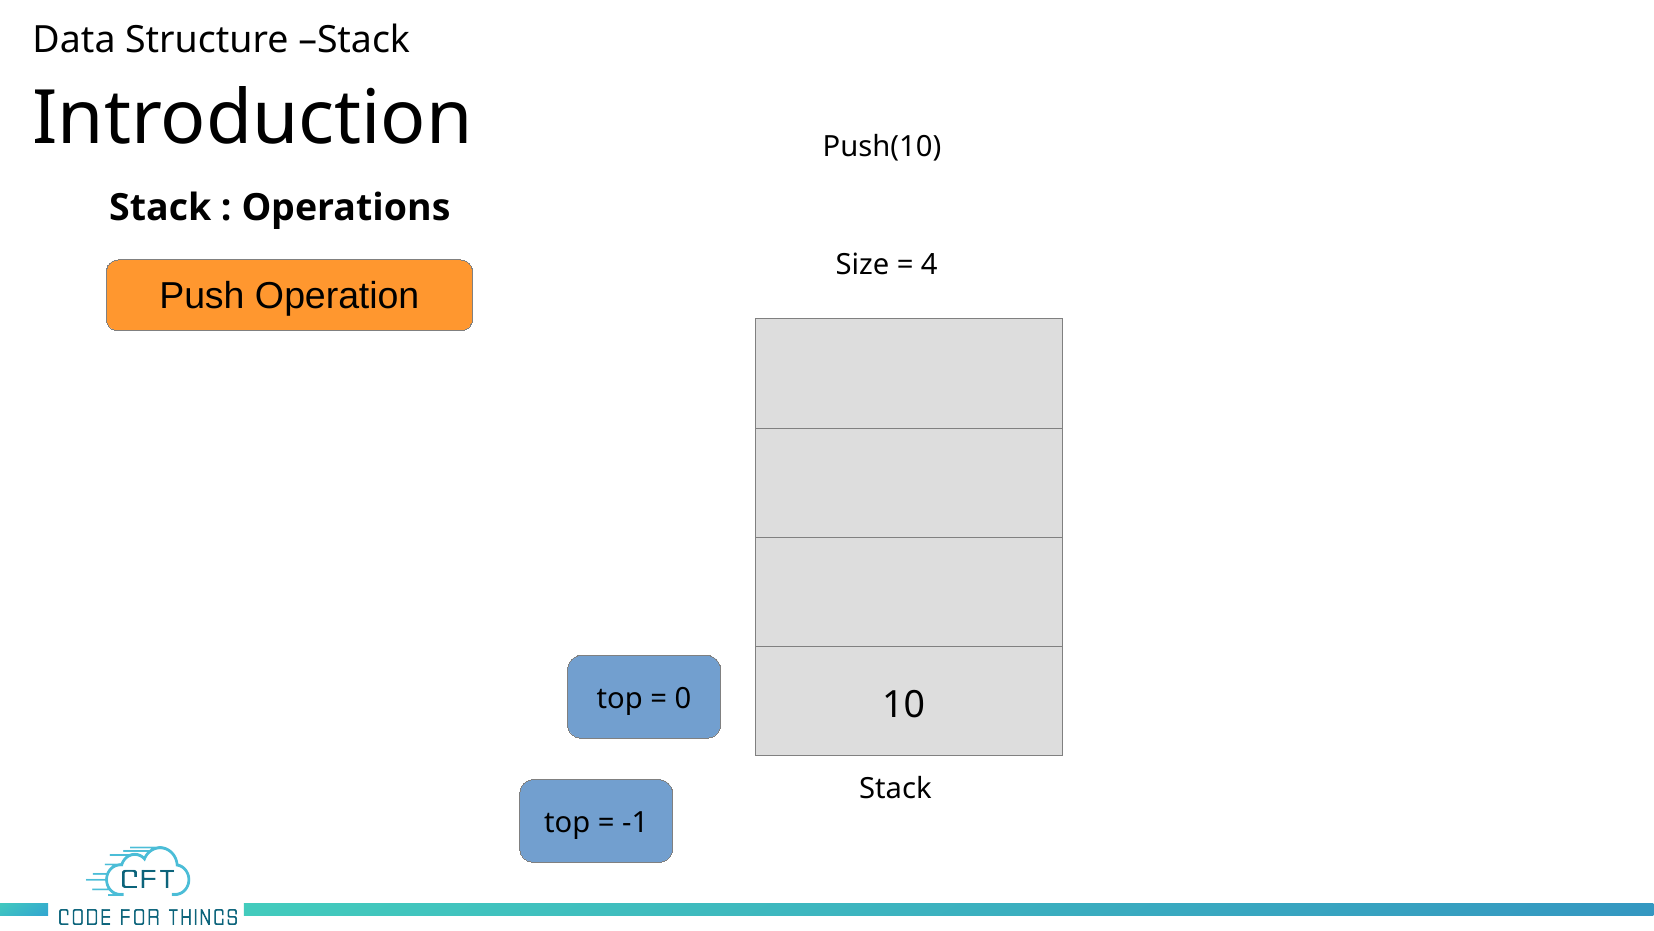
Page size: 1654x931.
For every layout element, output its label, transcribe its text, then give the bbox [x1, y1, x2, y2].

text_box Push Operation [106, 259, 473, 331]
picture [59, 846, 237, 925]
text_box Stack [844, 759, 956, 810]
text_box 10 [826, 661, 981, 745]
text_box Stack : Operations [23, 173, 615, 243]
title Data Structure –Stack Introduction [32, 12, 1184, 166]
text_box top = 0 [567, 655, 721, 739]
text_box top = -1 [519, 779, 673, 863]
text_box [755, 318, 1063, 756]
text_box Push(10) [785, 118, 987, 168]
text_box Size = 4 [820, 236, 1009, 286]
